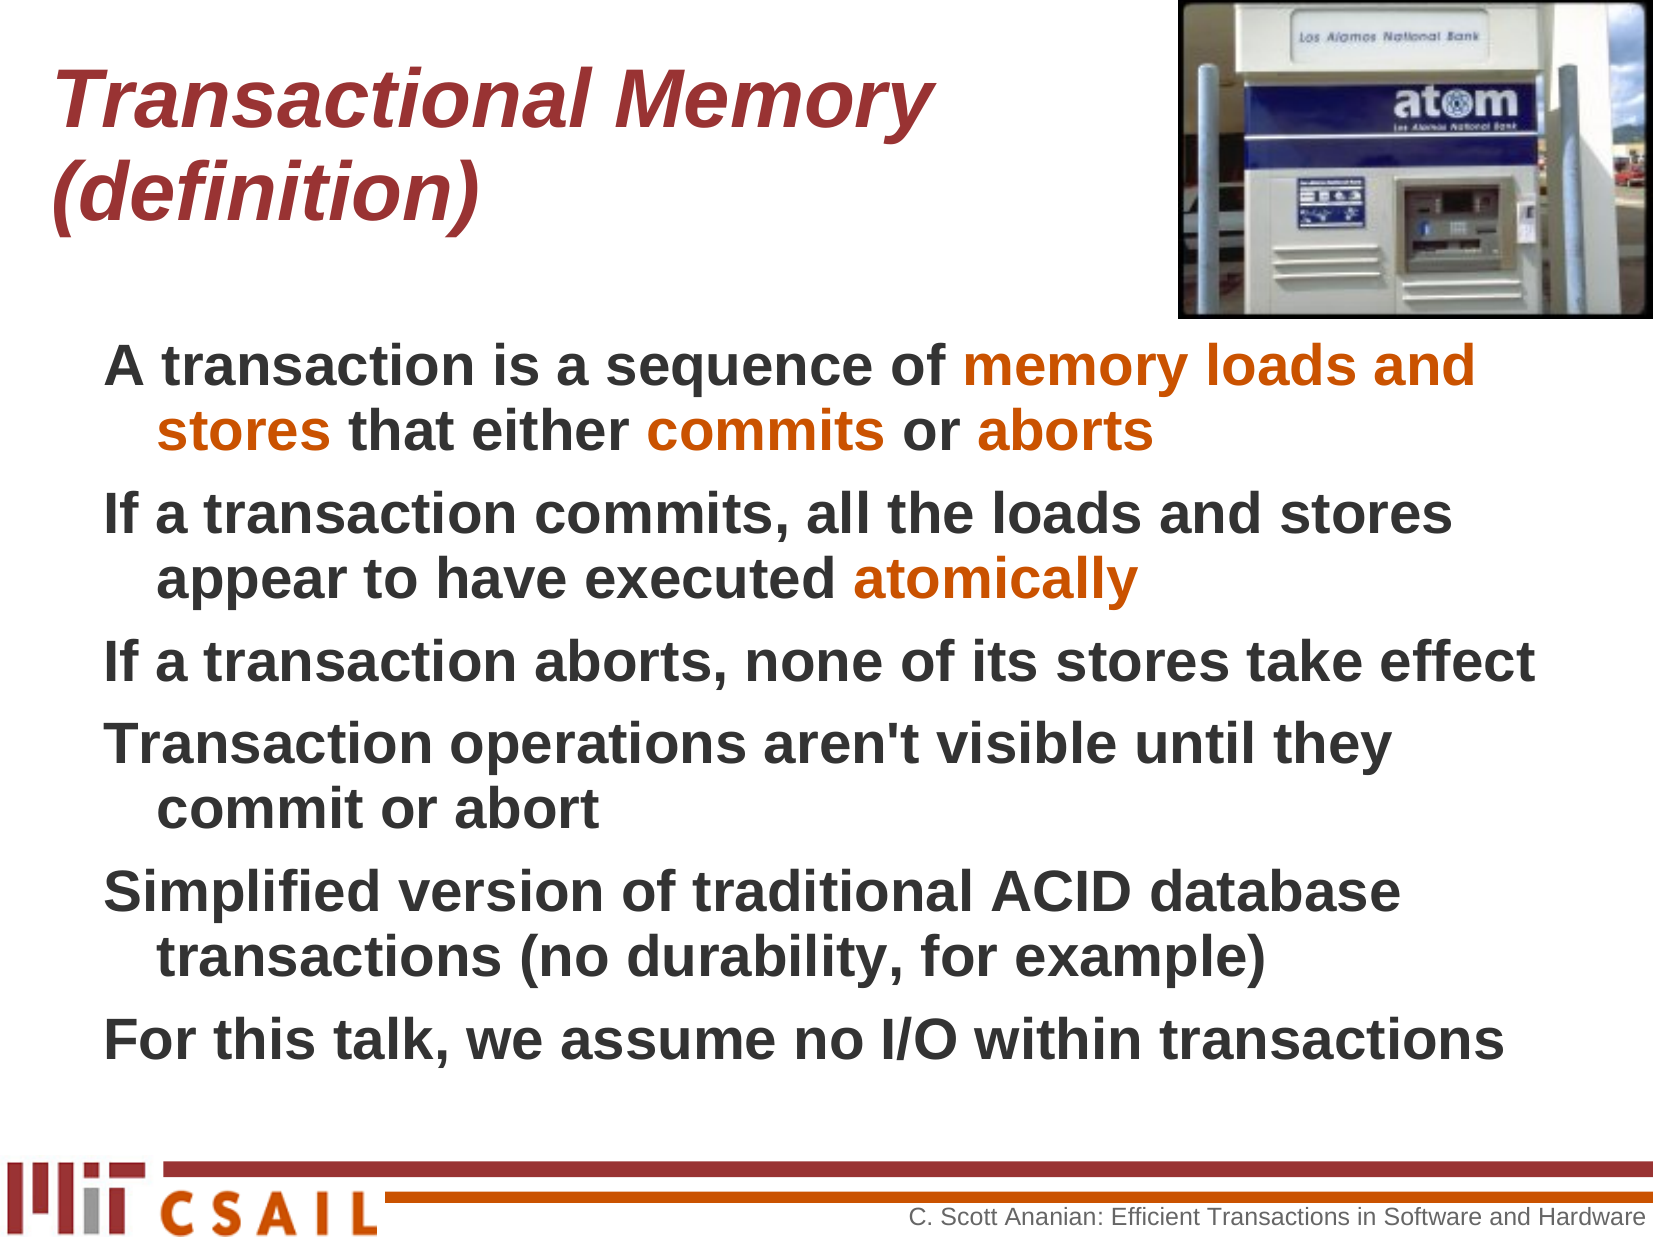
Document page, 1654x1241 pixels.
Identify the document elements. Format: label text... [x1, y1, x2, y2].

title Transactional Memory (definition) [51, 52, 1178, 239]
picture [0, 1155, 377, 1237]
picture [1178, 0, 1653, 319]
list A transaction is a sequence of memory loads and stores that either commits or aborts If a transaction commits, all the loads and stores appear to have executed atomically If a transaction aborts, none of its stores take effect Transaction operations aren't visible until they commit or abort Simplified version of traditional ACID database transactions (no durability, for example) For this talk, we assume no I/O within transactions [85, 332, 1587, 1137]
